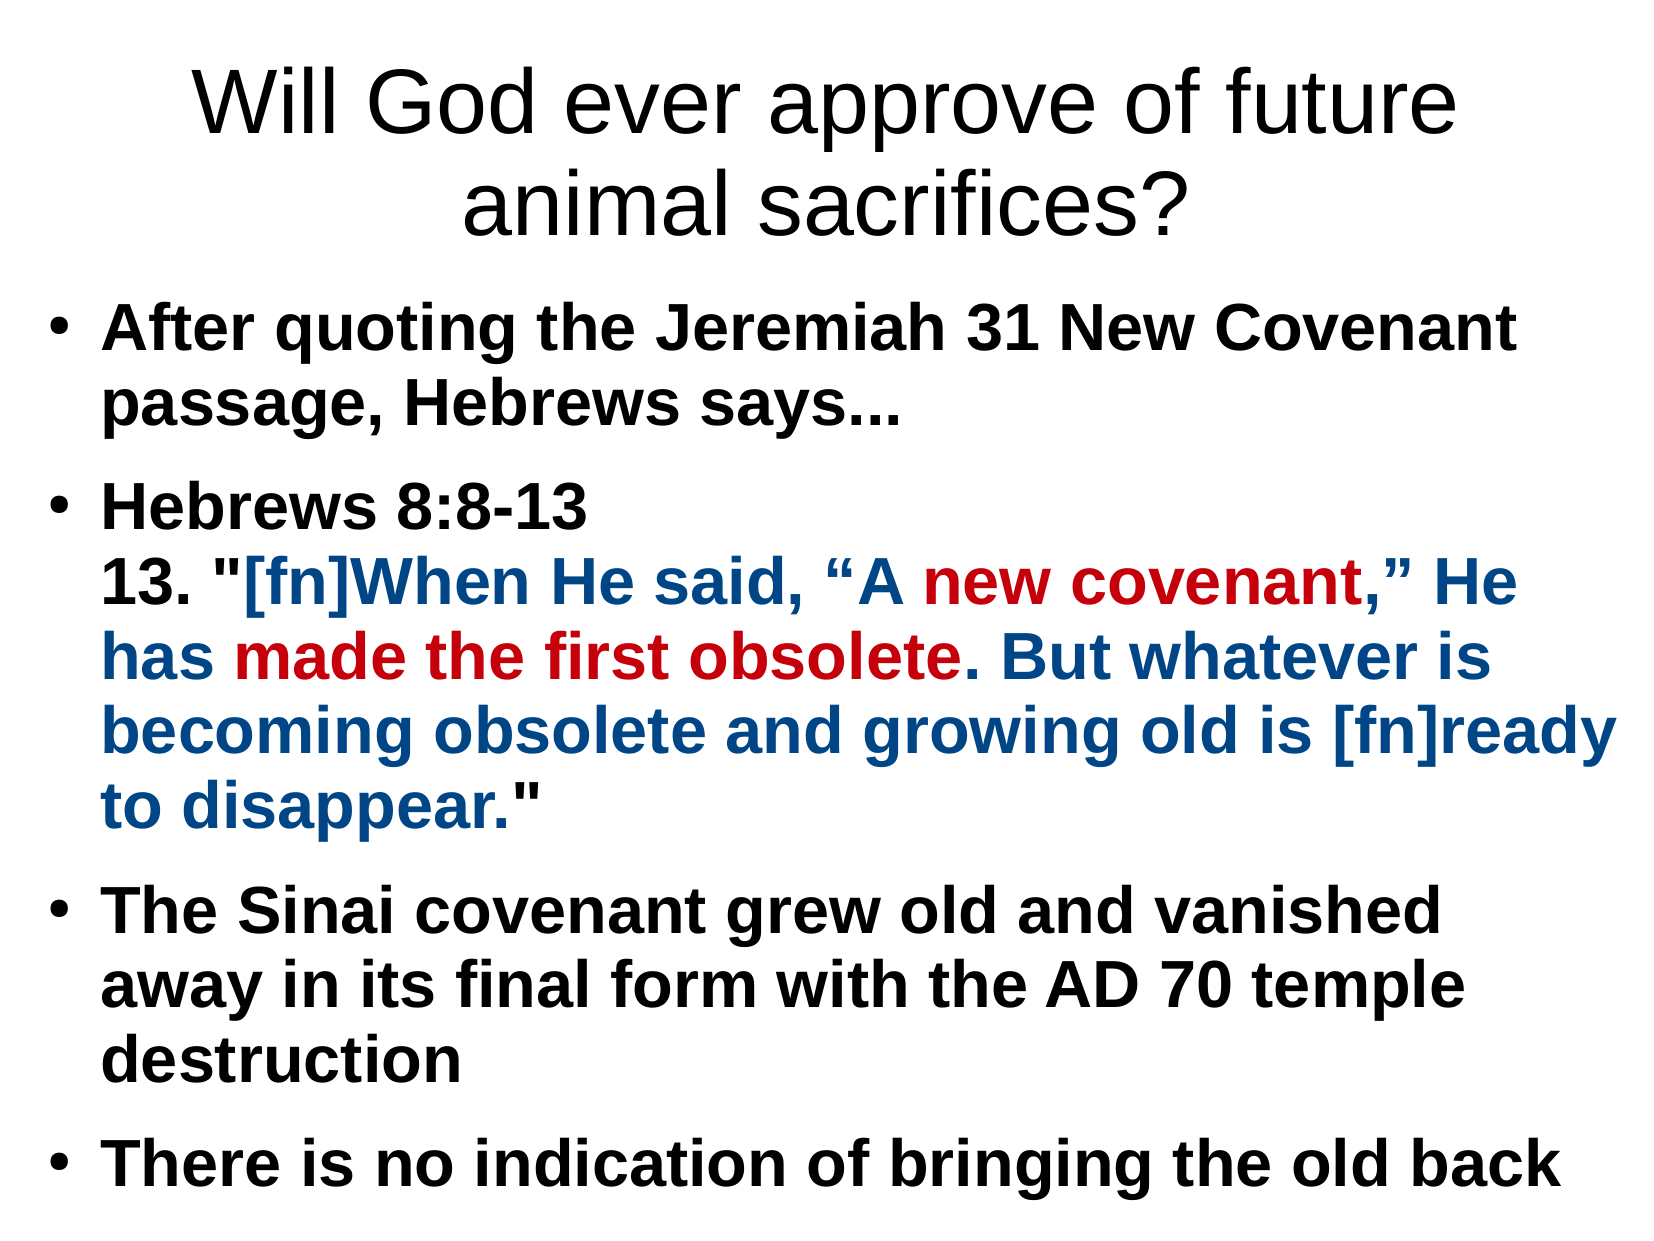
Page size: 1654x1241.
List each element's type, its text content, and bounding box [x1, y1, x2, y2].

list After quoting the Jeremiah 31 New Covenant passage, Hebrews says... Hebrews 8:8-13 13. "[fn]When He said, “A new covenant,” He has made the first obsolete. But whatever is becoming obsolete and growing old is [fn]ready to disappear." The Sinai covenant grew old and vanished away in its final form with the AD 70 temple destruction There is no indication of bringing the old back [29, 290, 1625, 1241]
title Will God ever approve of future animal sacrifices? [82, 49, 1571, 257]
